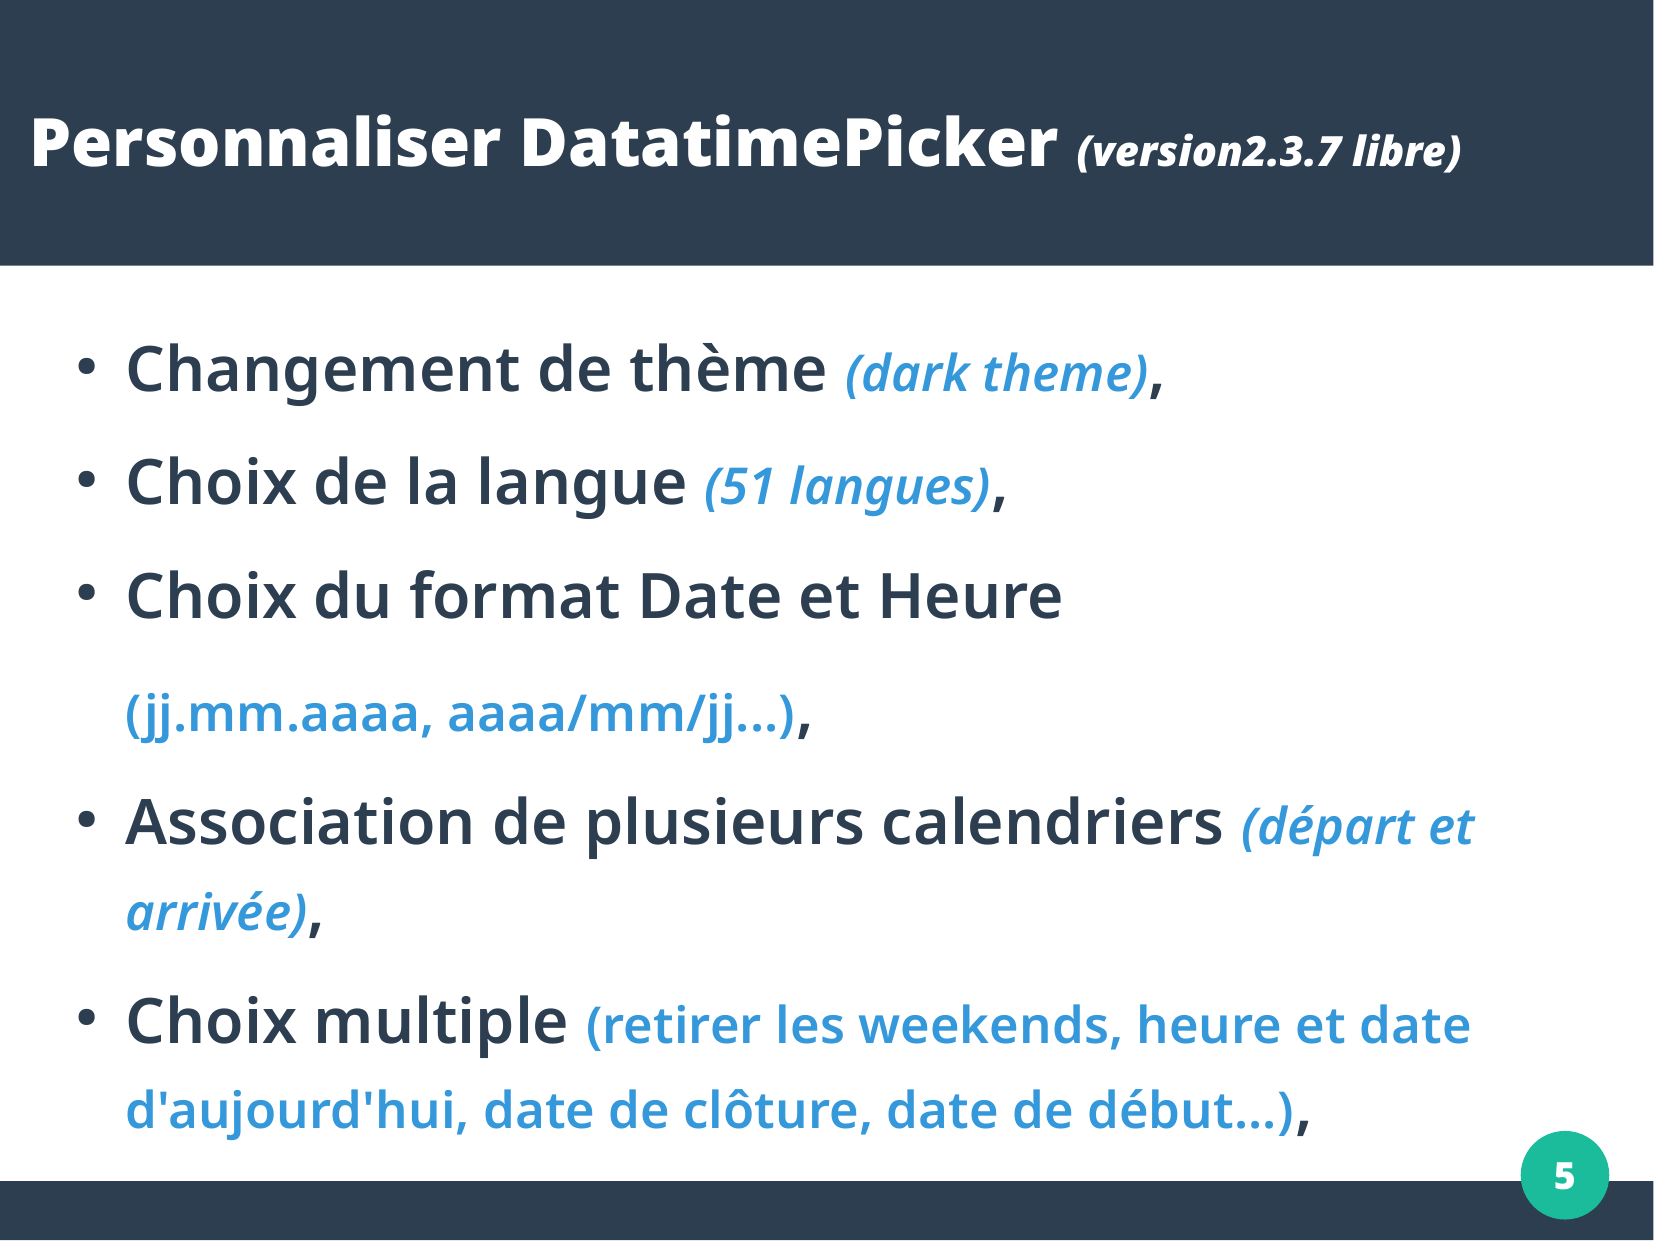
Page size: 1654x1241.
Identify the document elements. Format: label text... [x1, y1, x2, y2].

list Changement de thème (dark theme), Choix de la langue (51 langues), Choix du format Date et Heure (jj.mm.aaaa, aaaa/mm/jj...), Association de plusieurs calendriers (départ et arrivée), Choix multiple (retirer les weekends, heure et date d'aujourd'hui, date de clôture, date de début...), [59, 324, 1595, 1152]
title Personnaliser DatatimePicker (version2.3.7 libre) [29, 59, 1654, 217]
